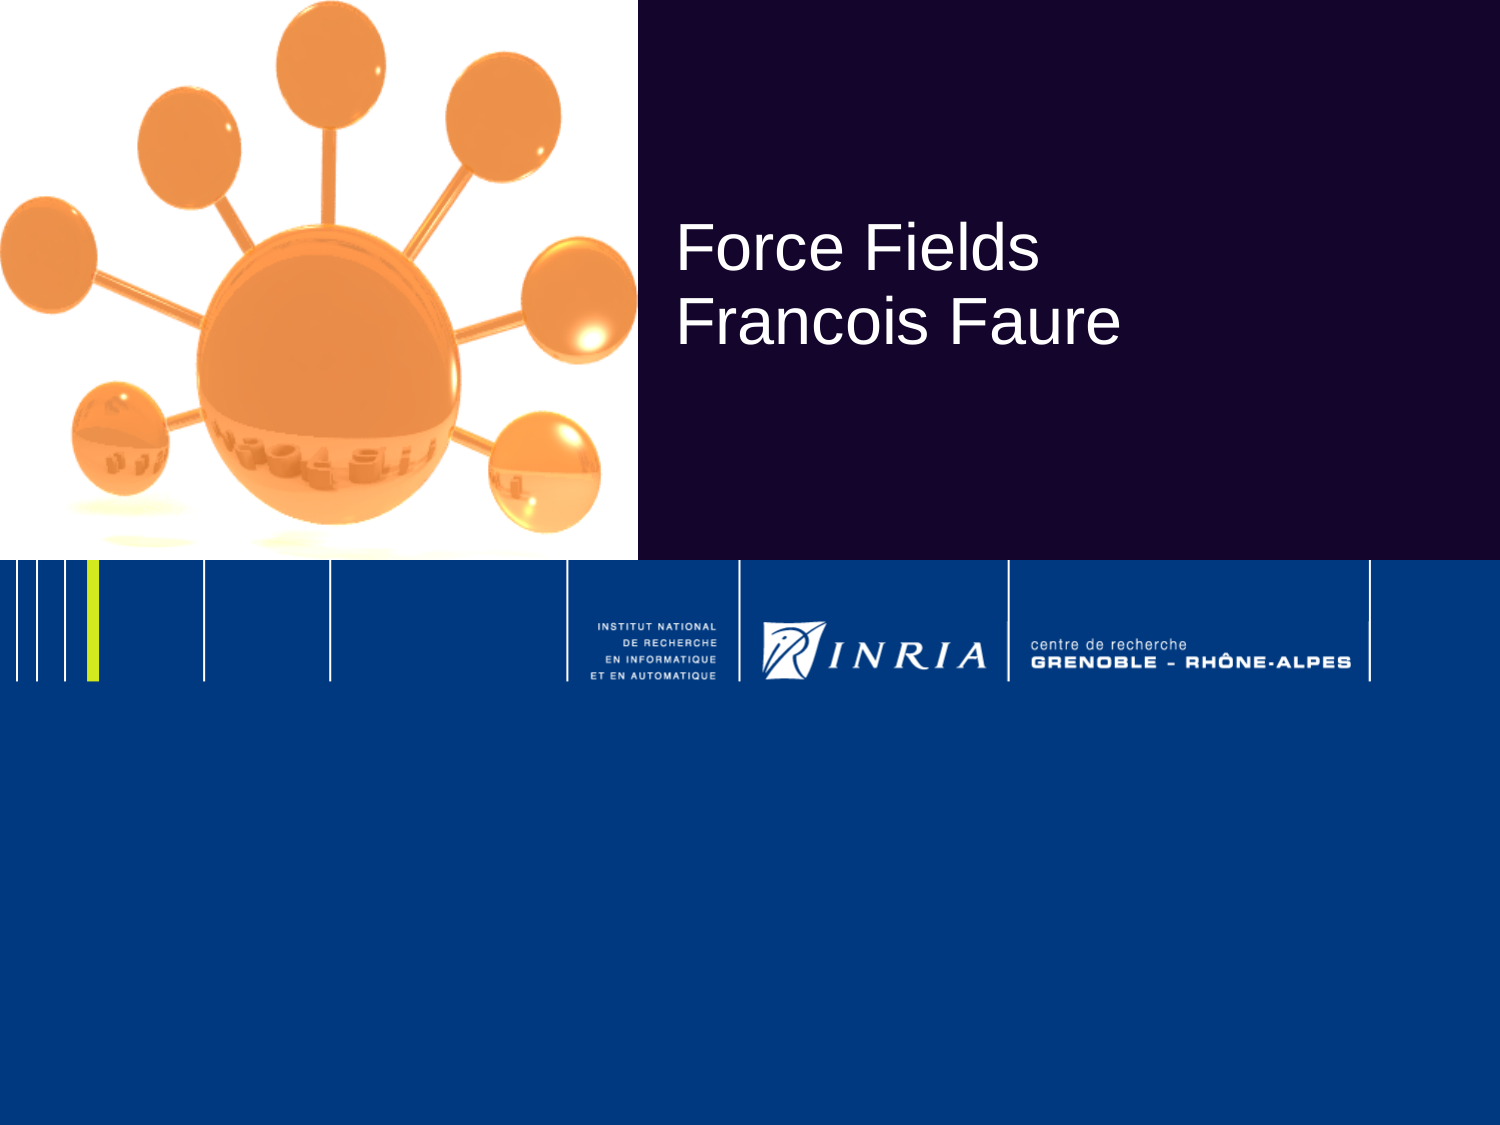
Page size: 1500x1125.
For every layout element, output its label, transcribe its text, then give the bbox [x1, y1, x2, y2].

title Force Fields Francois Faure [675, 190, 1426, 379]
picture [0, 0, 1500, 1125]
